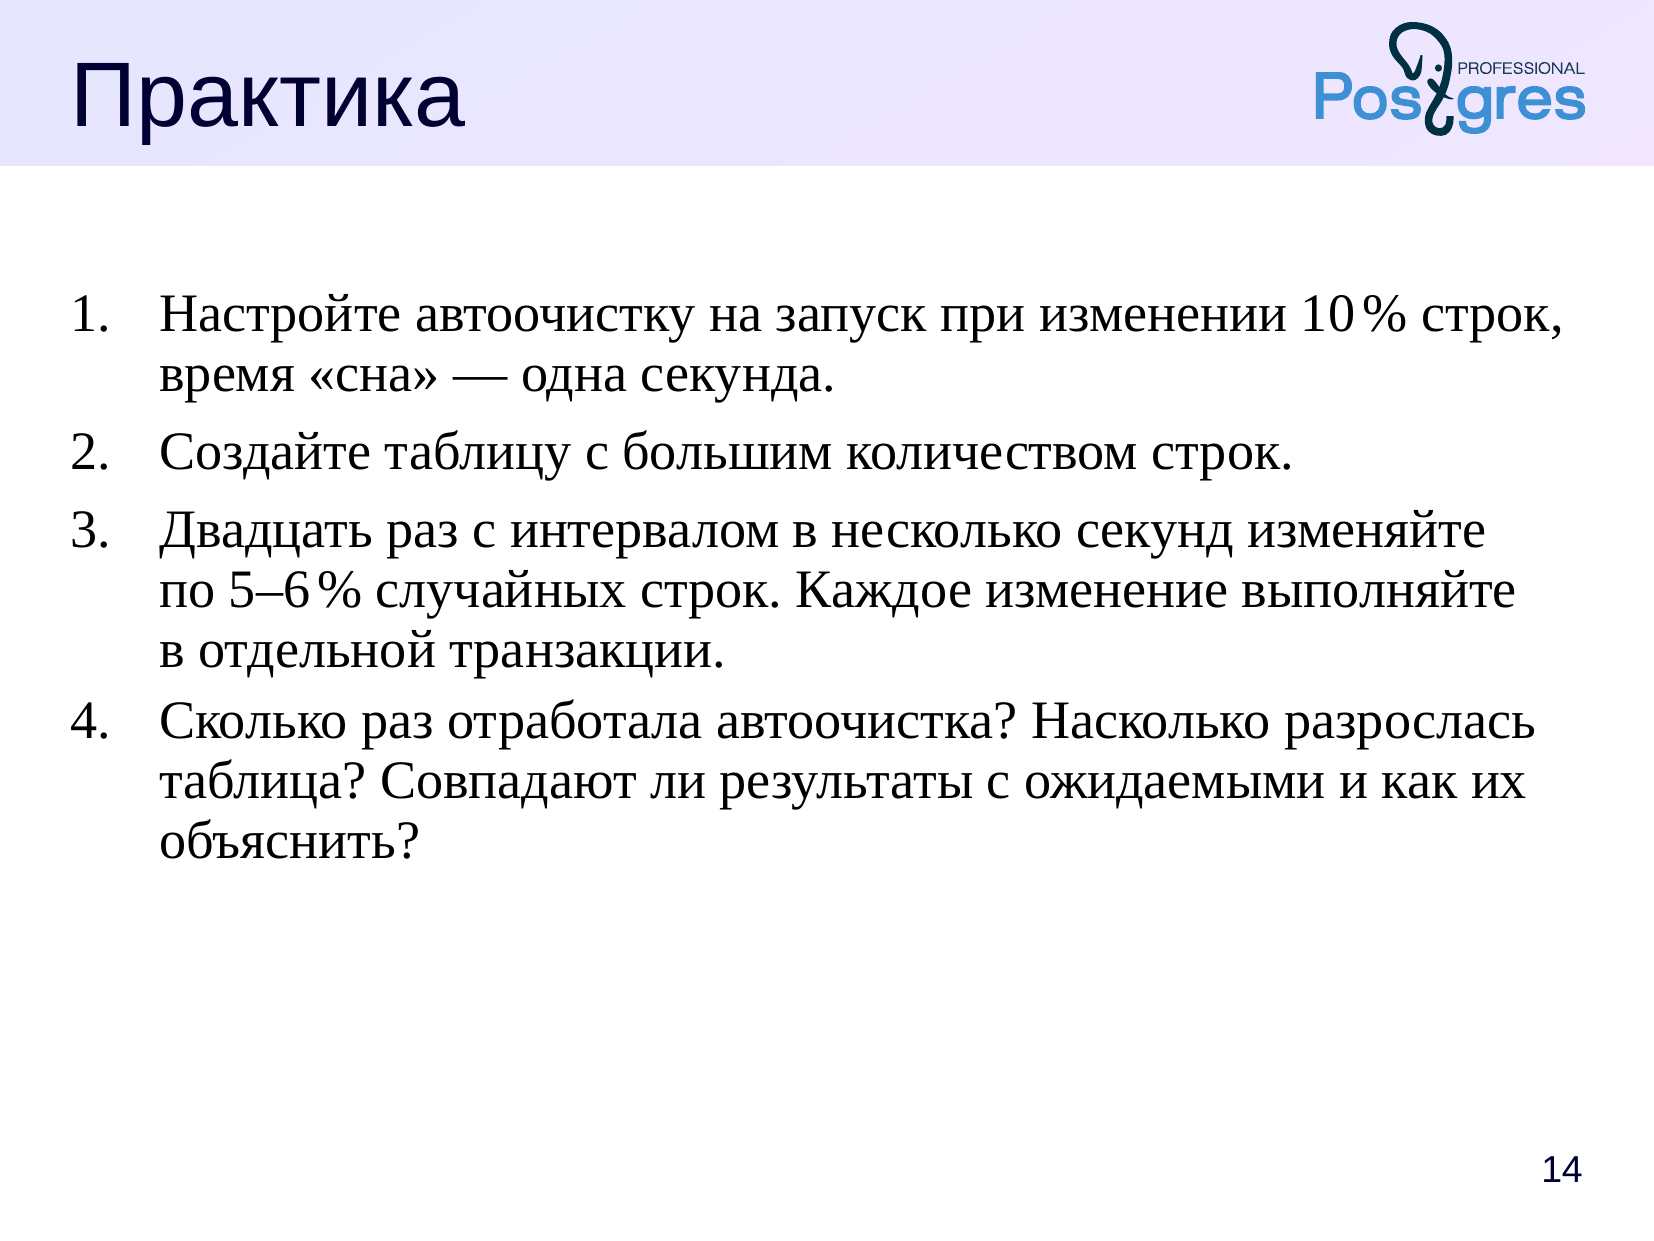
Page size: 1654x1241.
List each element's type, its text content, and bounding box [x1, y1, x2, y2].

list Настройте автоочистку на запуск при изменении 10% строк, время «сна» — одна секунда. Создайте таблицу с большим количеством строк. Двадцать раз с интервалом в несколько секунд изменяйте по 5–6% случайных строк. Каждое изменение выполняйте в отдельной транзакции. Сколько раз отработала автоочистка? Насколько разрослась таблица? Совпадают ли результаты с ожидаемыми и как их объяснить? [70, 283, 1583, 1134]
title Практика [70, 43, 1241, 147]
